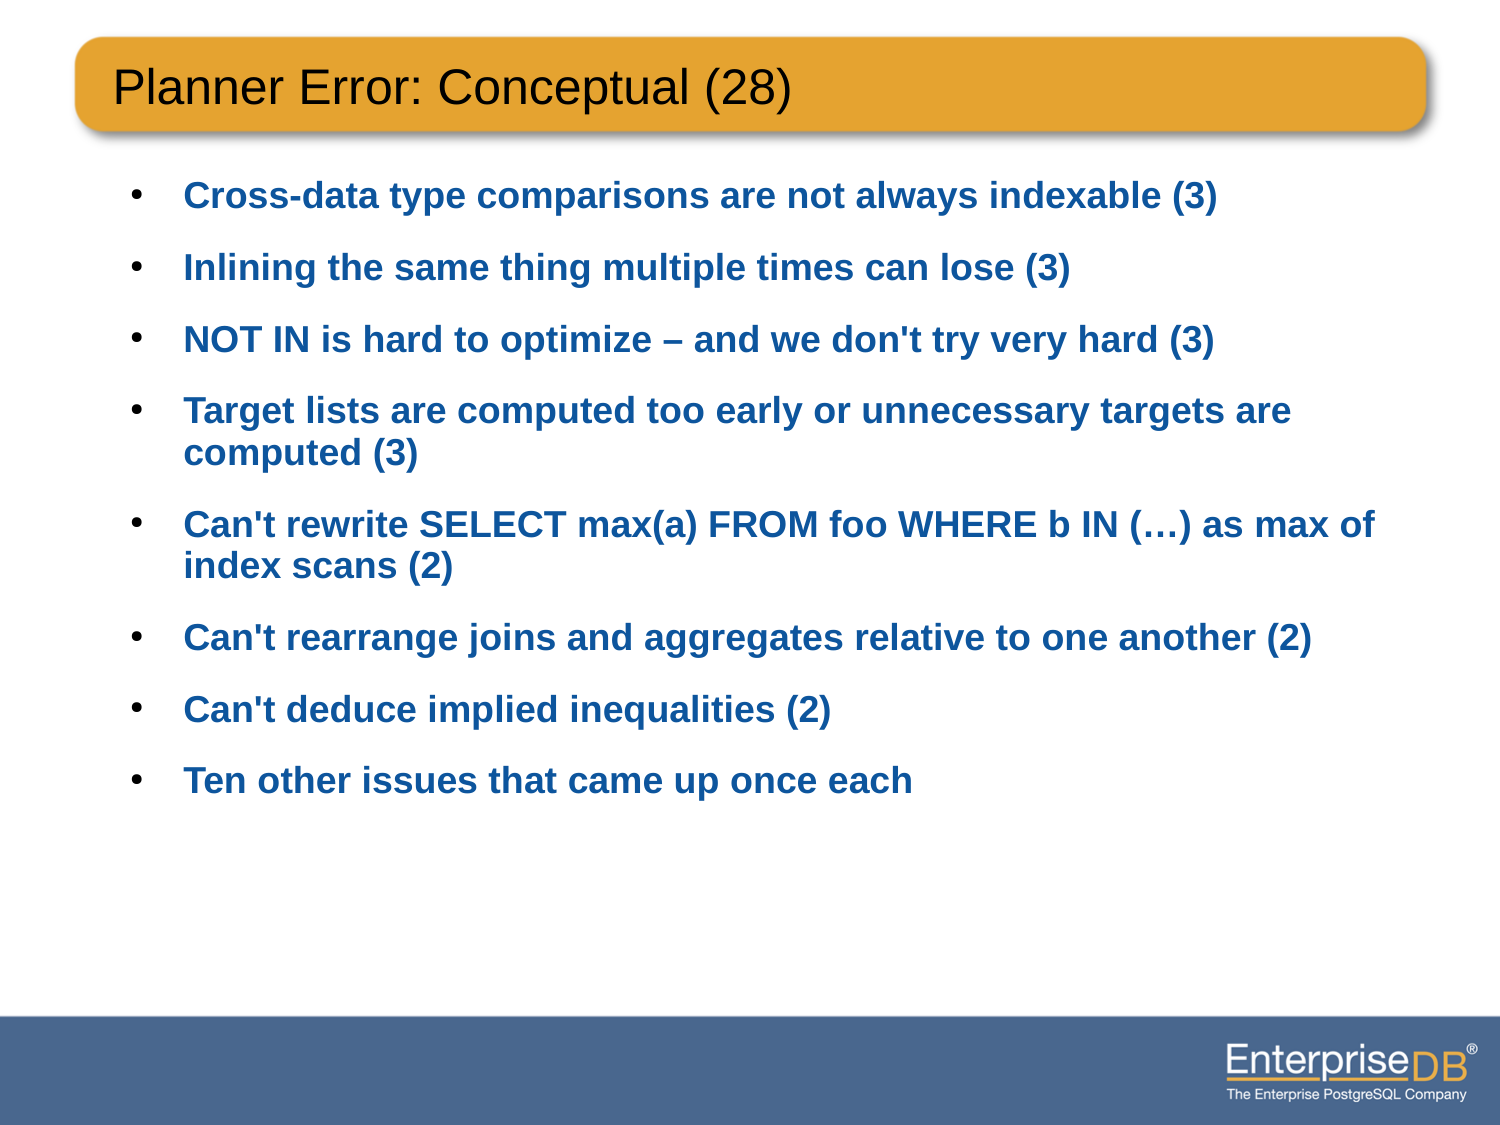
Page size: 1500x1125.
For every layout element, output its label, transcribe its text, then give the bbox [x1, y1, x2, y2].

title Planner Error: Conceptual (28) [112, 37, 1388, 138]
picture [0, 0, 1500, 1125]
list Cross-data type comparisons are not always indexable (3) Inlining the same thing multiple times can lose (3) NOT IN is hard to optimize – and we don't try very hard (3) Target lists are computed too early or unnecessary targets are computed (3) Can't rewrite SELECT max(a) FROM foo WHERE b IN (…) as max of index scans (2) Can't rearrange joins and aggregates relative to one another (2) Can't deduce implied inequalities (2) Ten other issues that came up once each [112, 174, 1388, 948]
